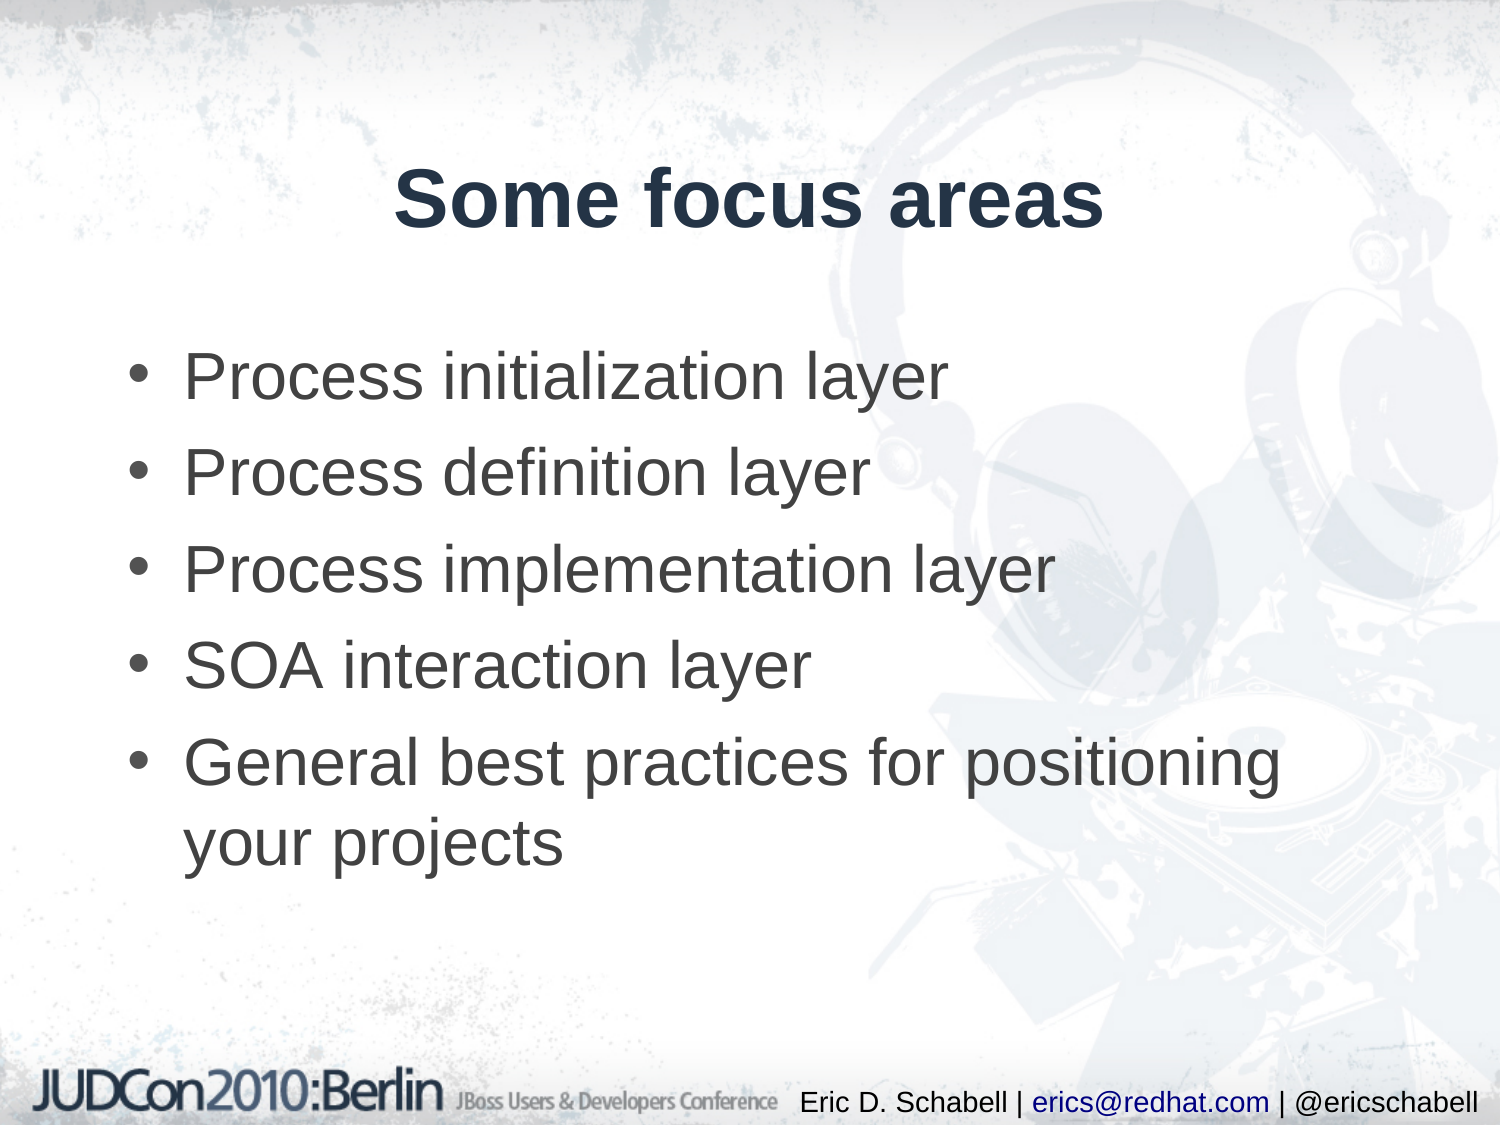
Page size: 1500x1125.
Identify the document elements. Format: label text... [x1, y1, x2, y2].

picture [0, 0, 1500, 1125]
title Some focus areas [112, 68, 1388, 320]
list Process initialization layer Process definition layer Process implementation layer SOA interaction layer General best practices for positioning your projects [112, 324, 1388, 1001]
